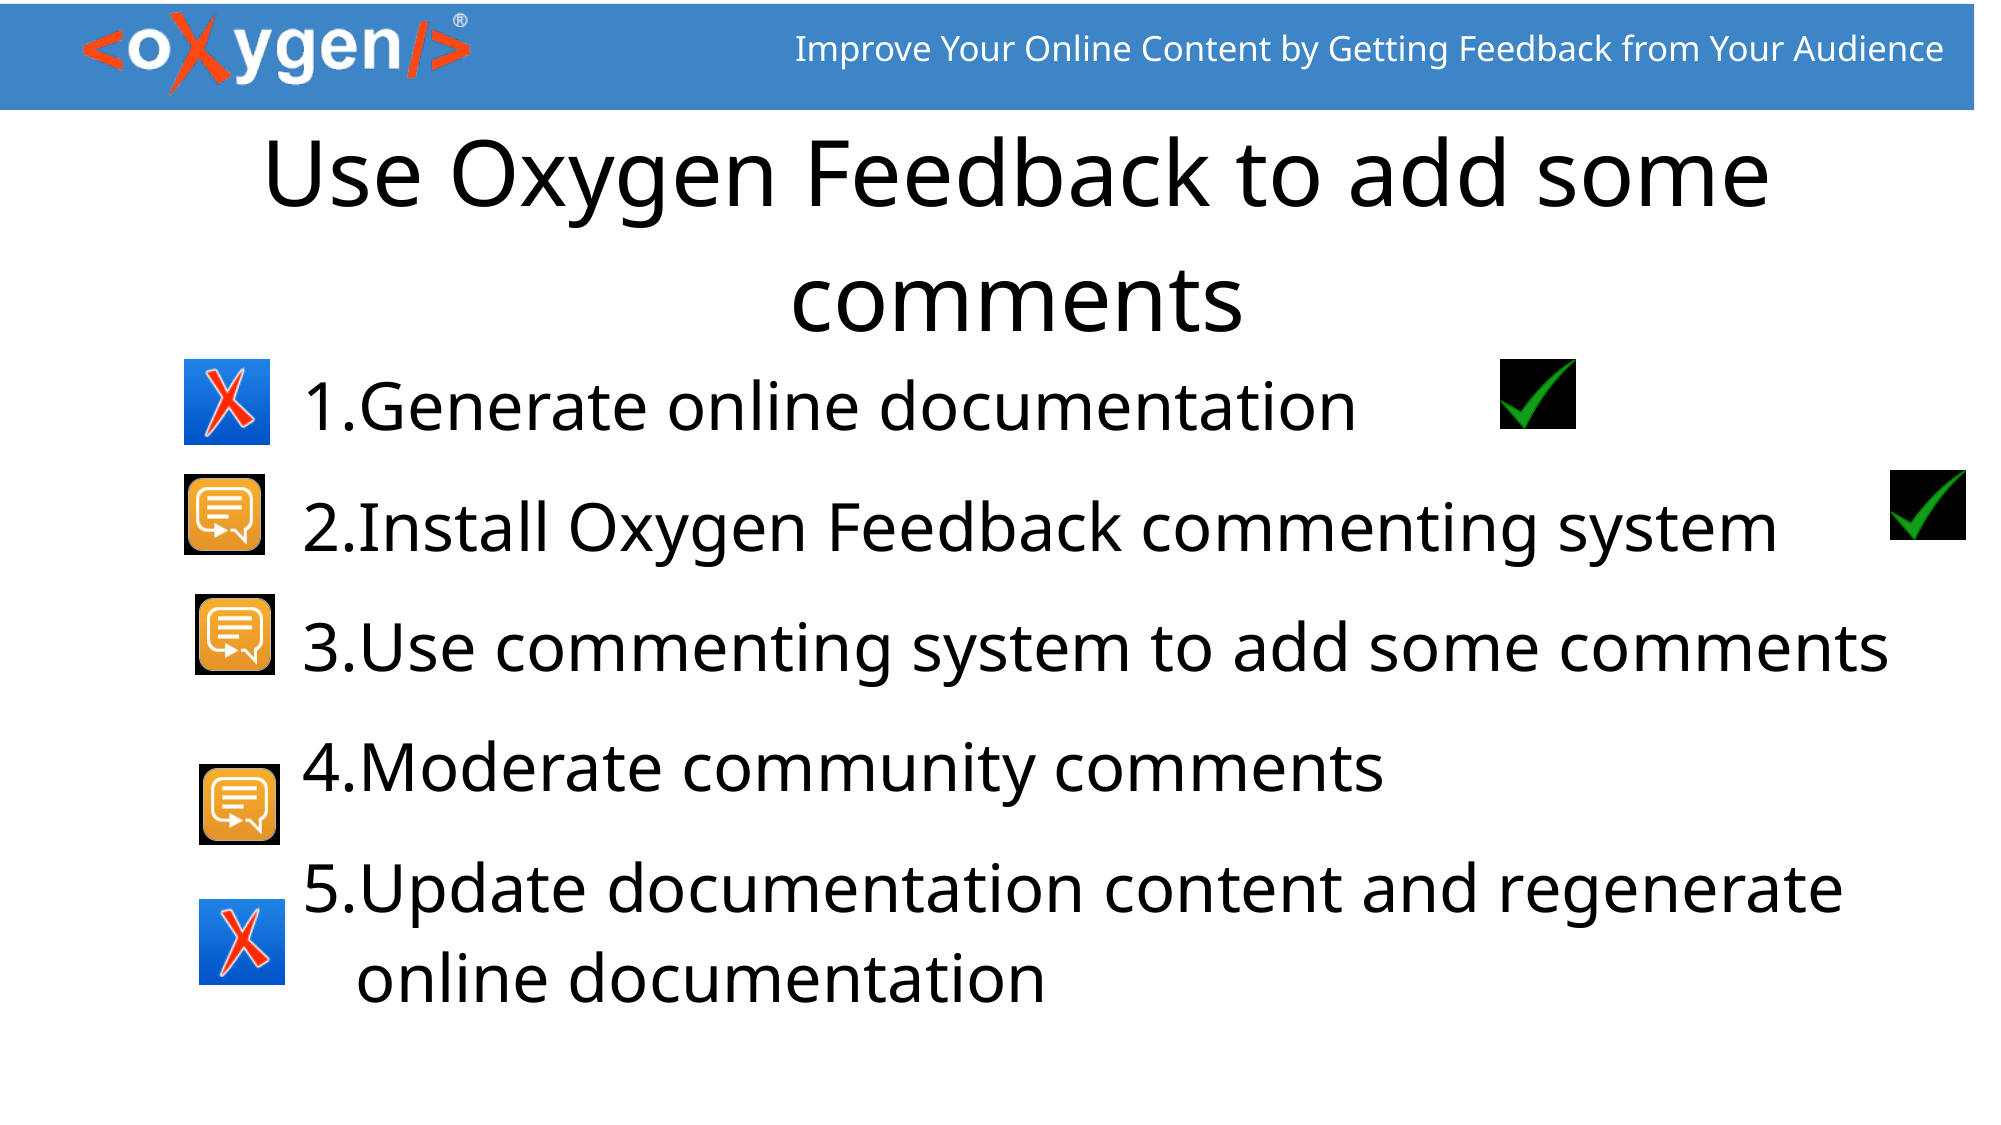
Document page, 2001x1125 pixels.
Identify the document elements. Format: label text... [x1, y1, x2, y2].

picture [184, 474, 265, 555]
picture [195, 594, 275, 675]
picture [199, 764, 280, 845]
picture [199, 899, 285, 985]
picture [1500, 359, 1576, 430]
picture [184, 359, 270, 445]
list Generate online documentation Install Oxygen Feedback commenting system Use commenting system to add some comments Moderate community comments Update documentation content and regenerate online documentation [285, 359, 1900, 1065]
picture [75, 0, 488, 106]
title Use Oxygen Feedback to add some comments [99, 126, 1900, 341]
picture [1890, 470, 1966, 540]
